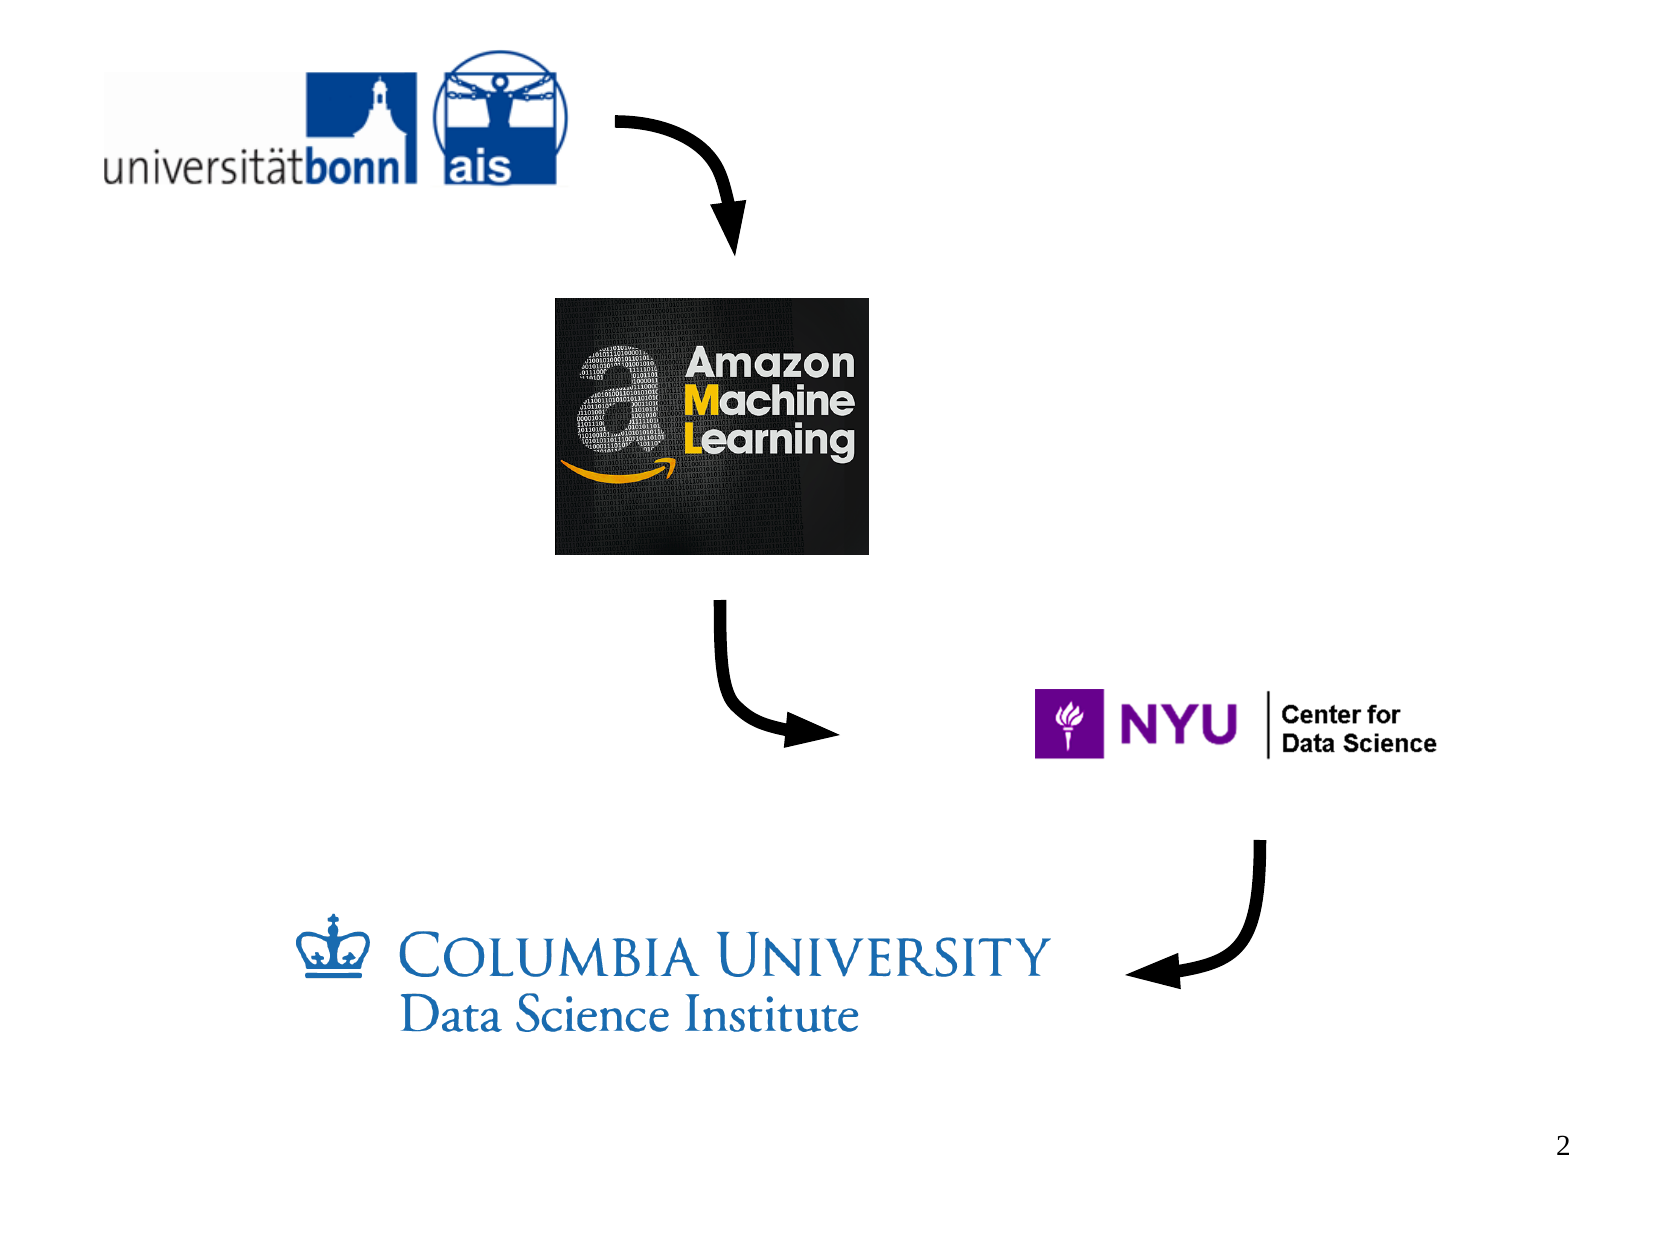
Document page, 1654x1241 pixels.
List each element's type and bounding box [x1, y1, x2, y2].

picture [296, 689, 1502, 1223]
picture [104, 49, 571, 189]
picture [555, 298, 869, 556]
